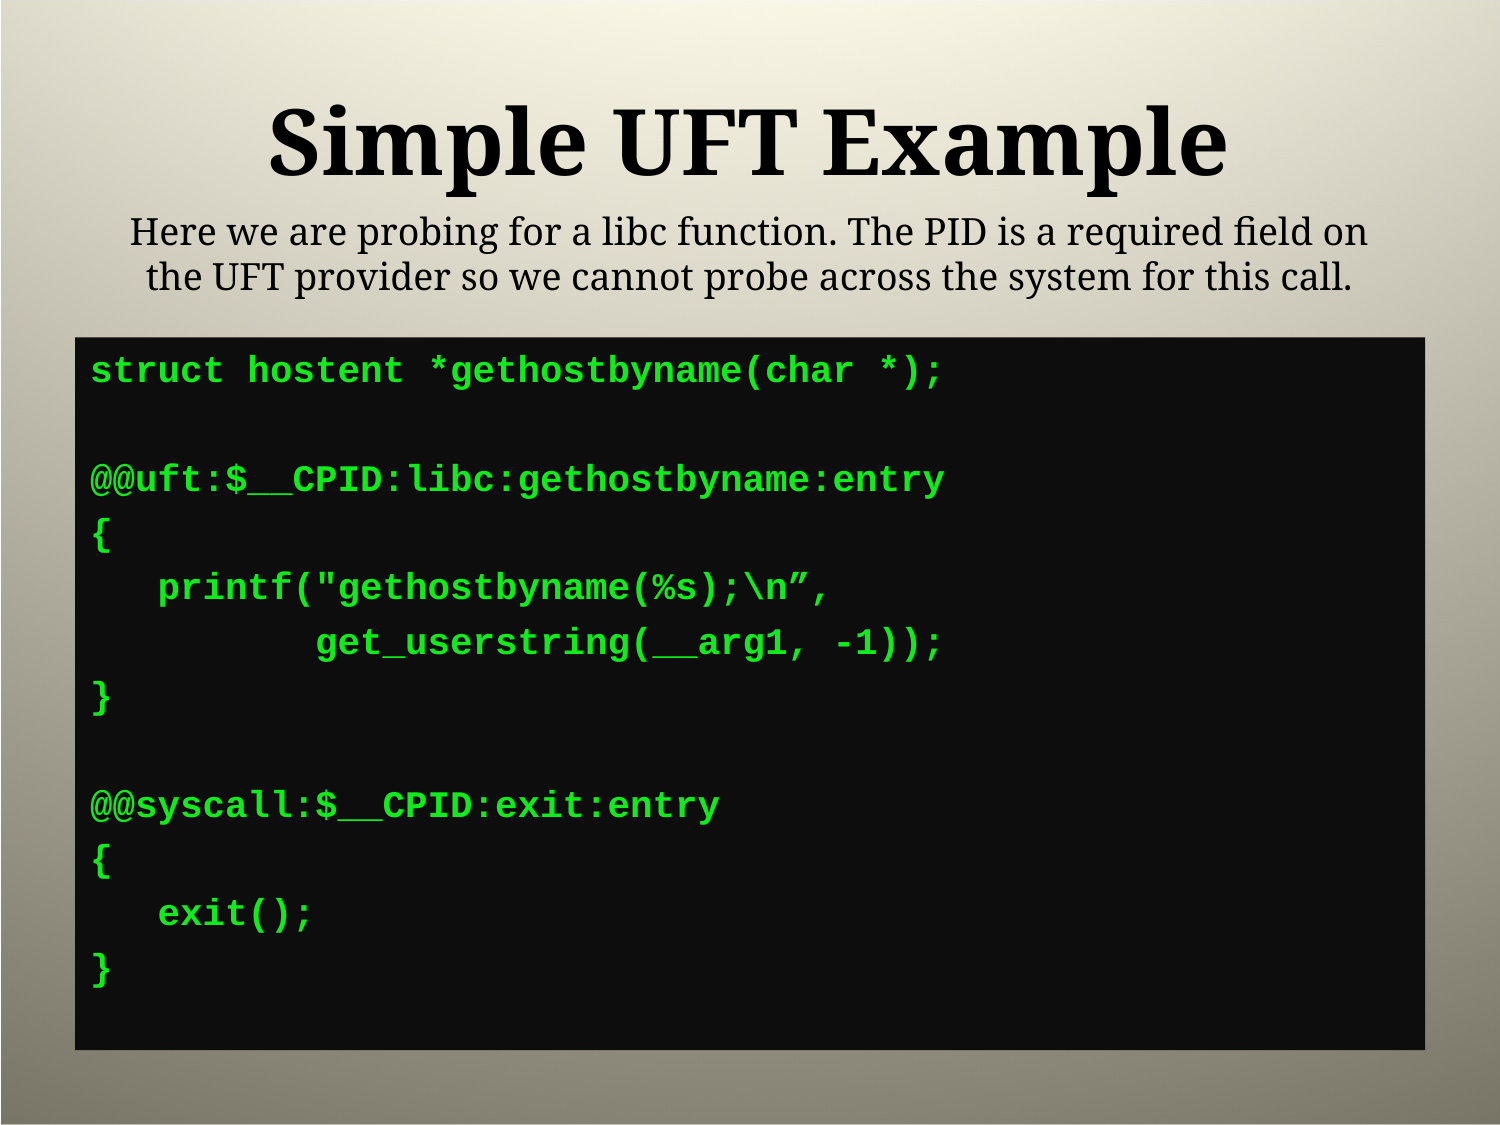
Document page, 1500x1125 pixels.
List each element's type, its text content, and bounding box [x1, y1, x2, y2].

list struct hostent *gethostbyname(char *); @@uft:$__CPID:libc:gethostbyname:entry { printf("gethostbyname(%s);\n”, get_userstring(__arg1, -1)); } @@syscall:$__CPID:exit:entry { exit(); } [75, 337, 1426, 1051]
title Simple UFT Example [75, 45, 1426, 233]
picture [0, 0, 1500, 1125]
text_box Here we are probing for a libc function. The PID is a required field on the UFT provider so we cannot probe across the system for this call. [112, 199, 1388, 306]
